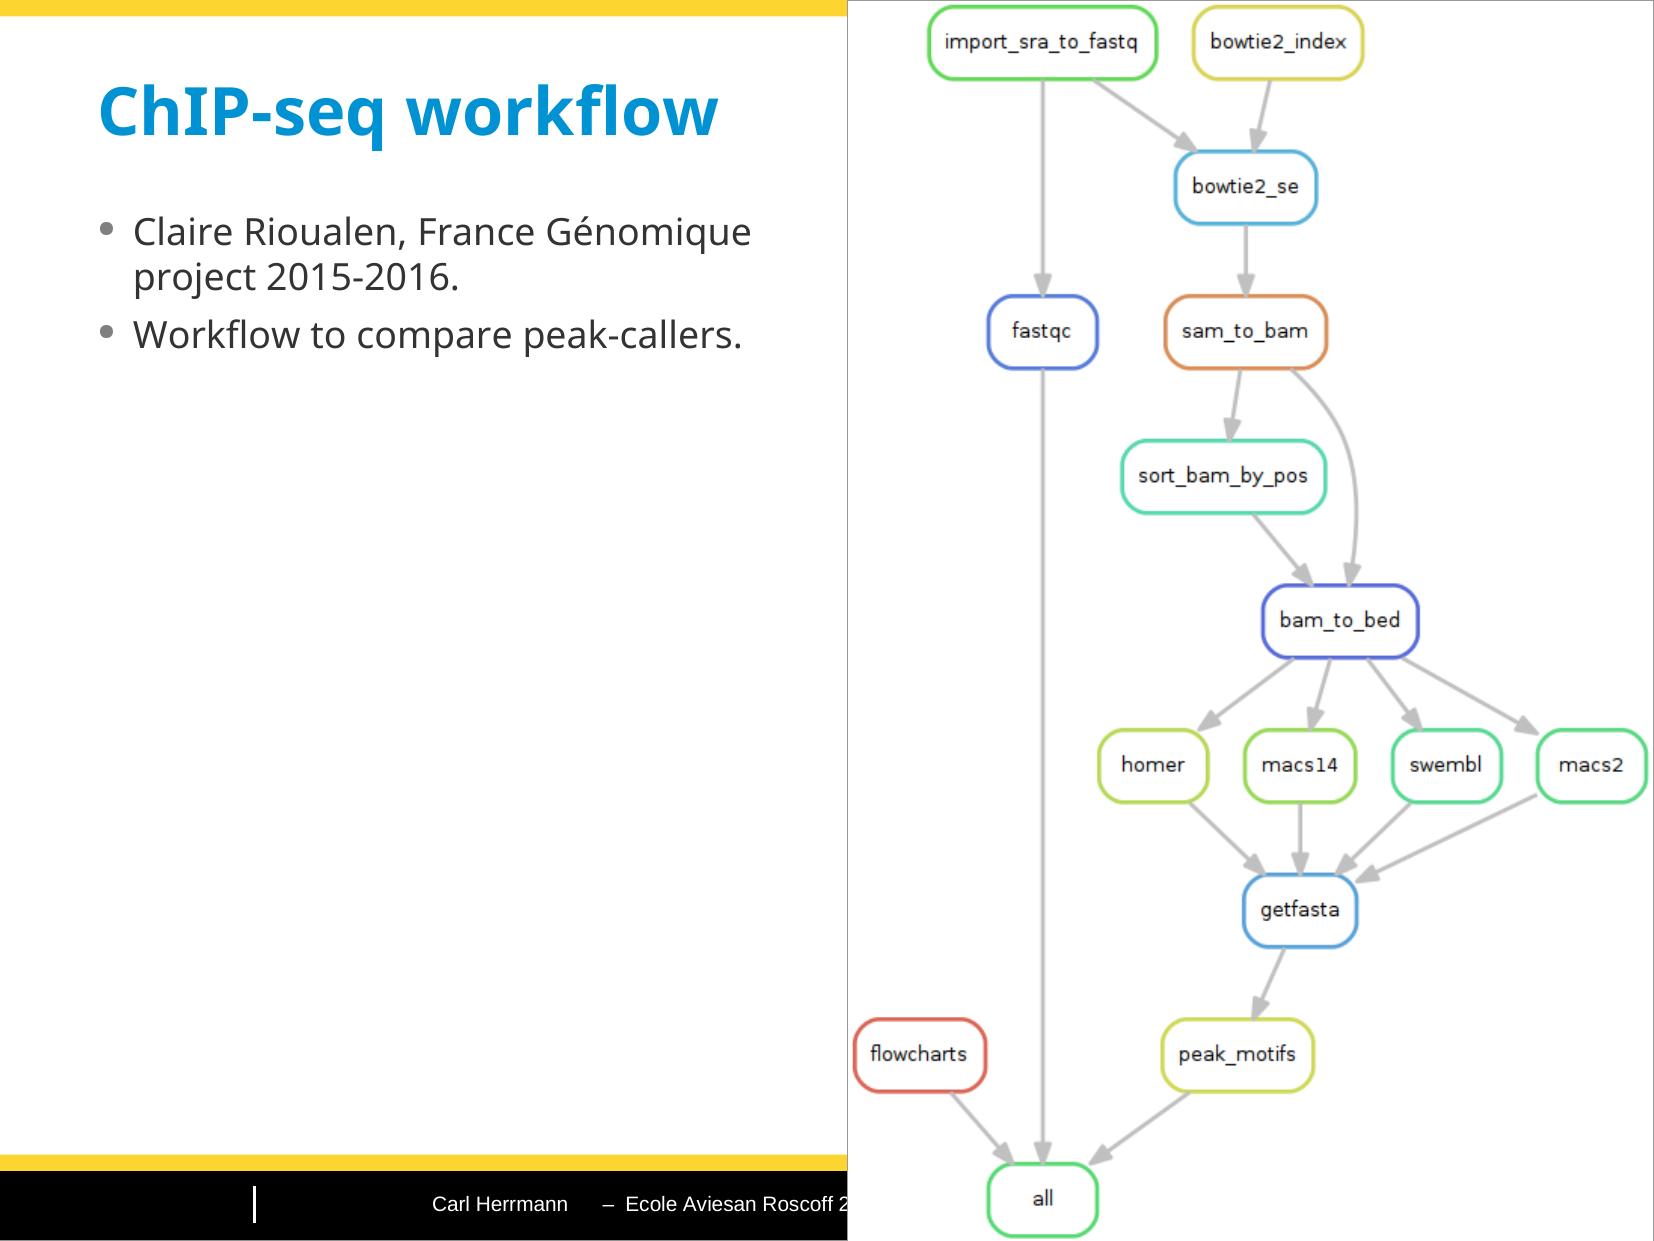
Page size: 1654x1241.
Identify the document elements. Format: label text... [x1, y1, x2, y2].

title ChIP-seq workflow [82, 61, 847, 168]
picture [847, 0, 1654, 1241]
list Claire Rioualen, France Génomique project 2015-2016. Workflow to compare peak-callers. [82, 199, 809, 935]
